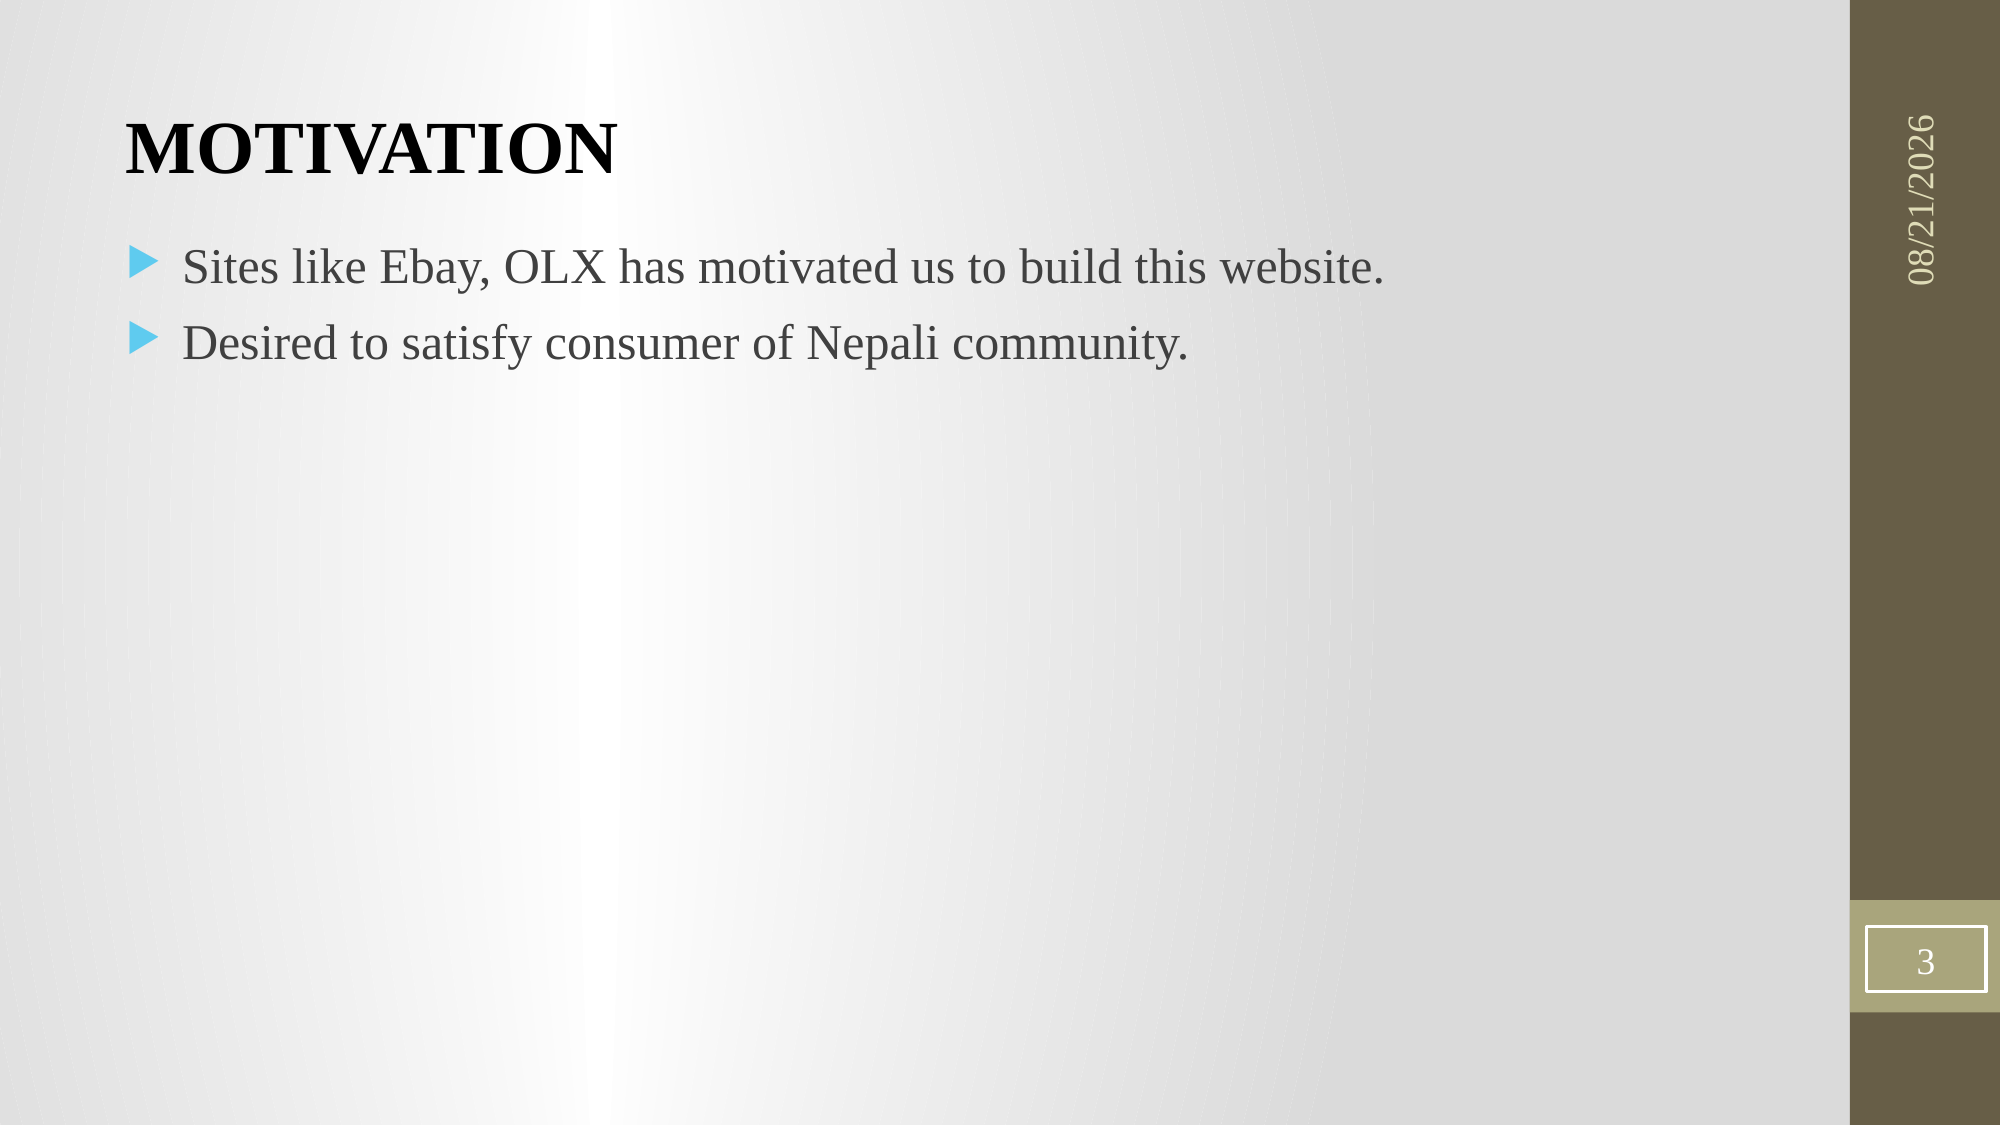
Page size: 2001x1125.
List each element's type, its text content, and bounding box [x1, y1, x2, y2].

slide_number <number> [1866, 926, 1987, 992]
slide_number 11/22/2020 [1878, 100, 1959, 501]
text_box MOTIVATION [111, 99, 1522, 203]
text_box Sites like Ebay, OLX has motivated us to build this website. Desired to satisfy consumer of Nepali community. [111, 231, 1724, 1090]
